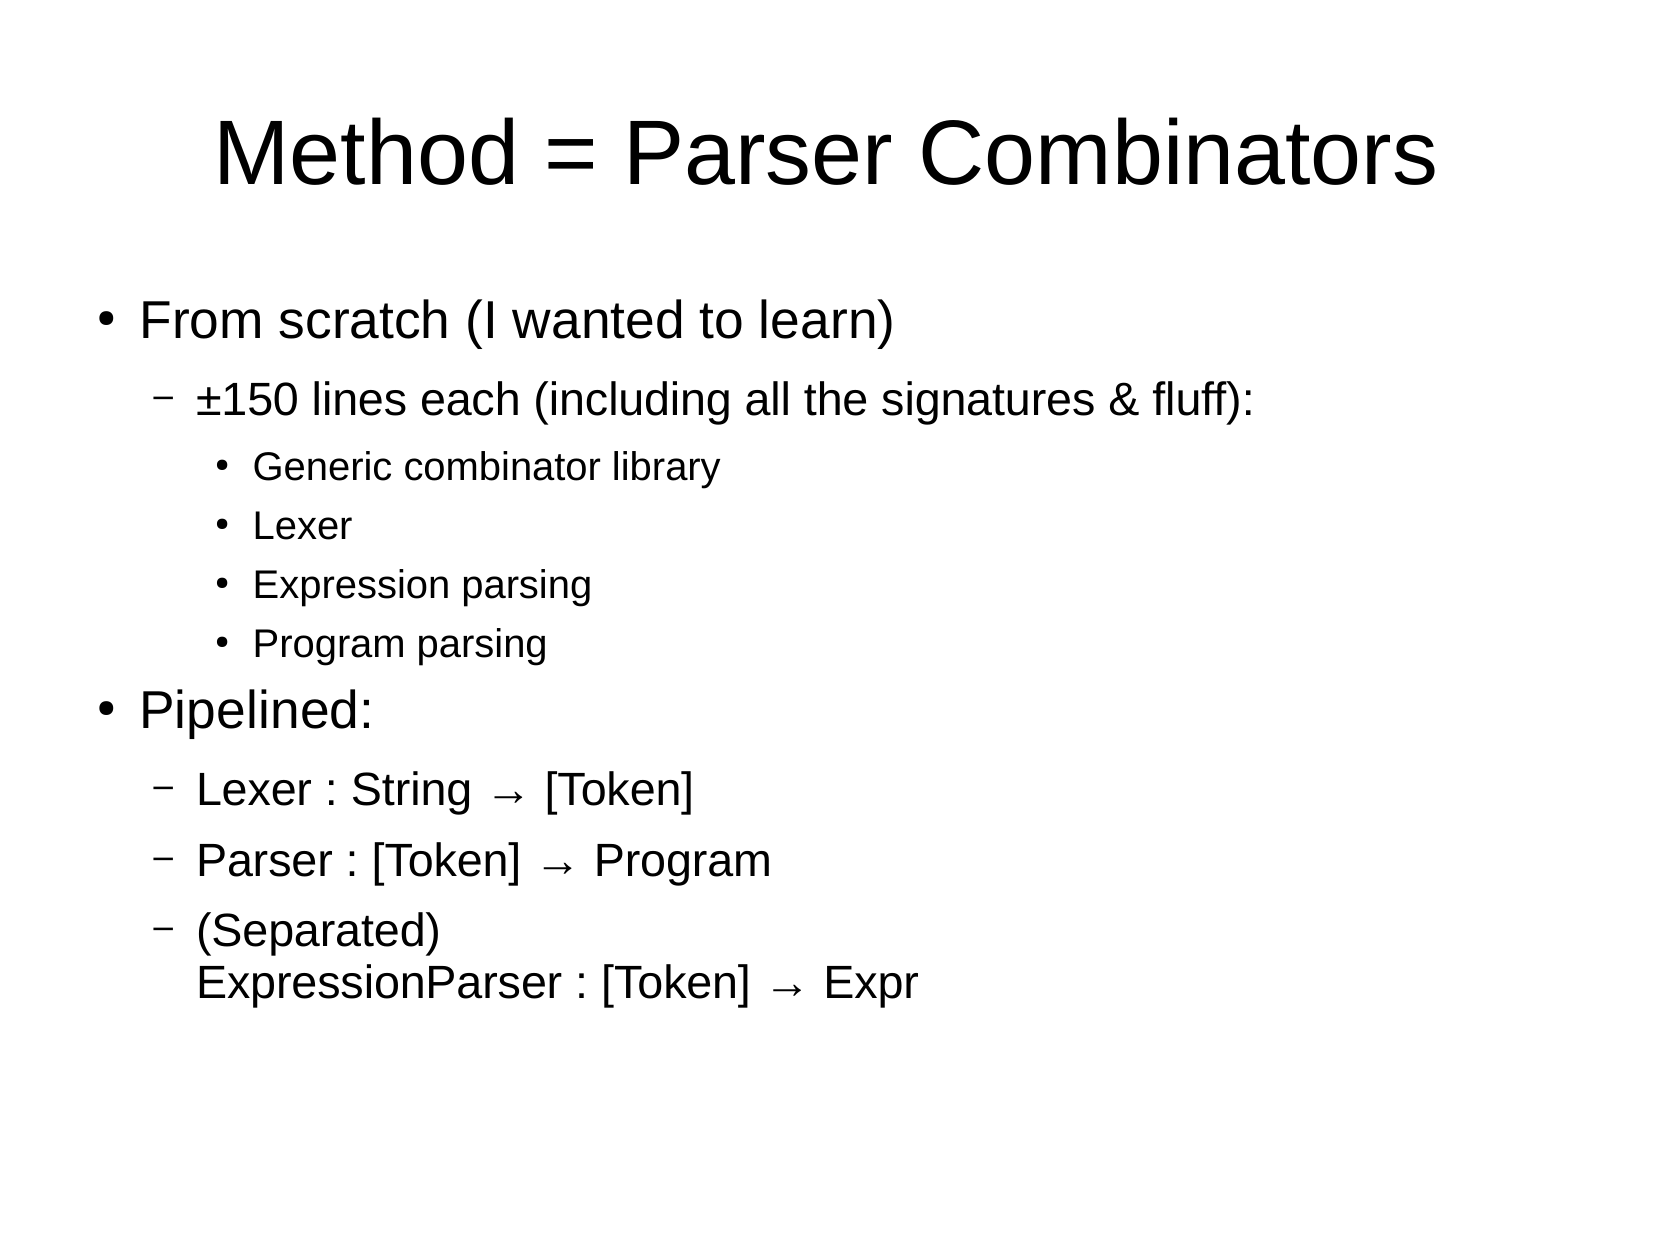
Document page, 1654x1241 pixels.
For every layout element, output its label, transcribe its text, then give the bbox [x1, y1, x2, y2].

title Method = Parser Combinators [82, 49, 1571, 257]
list From scratch (I wanted to learn) ±150 lines each (including all the signatures & fluff): Generic combinator library Lexer Expression parsing Program parsing Pipelined: Lexer : String → [Token] Parser : [Token] → Program (Separated) ExpressionParser : [Token] → Expr [82, 290, 1571, 1010]
